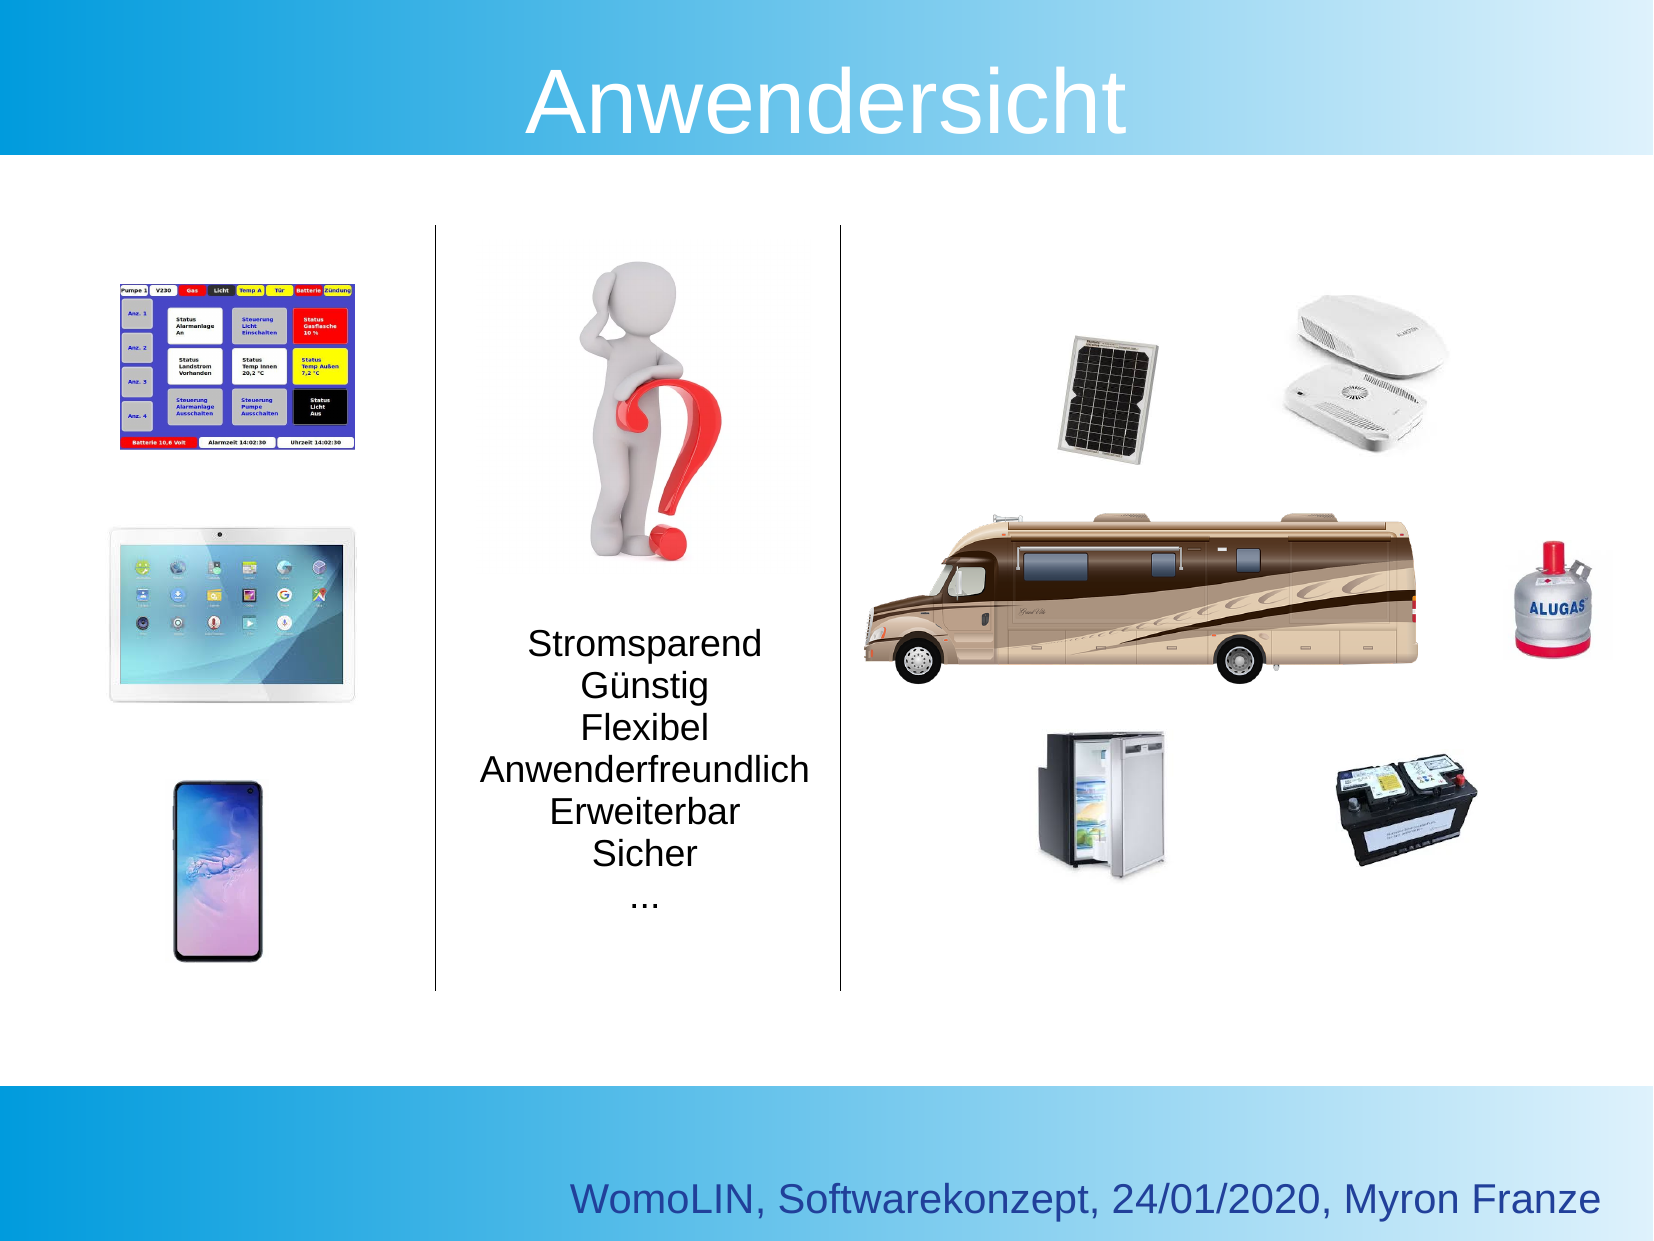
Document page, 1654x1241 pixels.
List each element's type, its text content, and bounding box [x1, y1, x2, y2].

picture [105, 524, 360, 706]
picture [1493, 540, 1613, 661]
picture [864, 273, 1466, 886]
picture [165, 779, 269, 964]
title Anwendersicht [82, 49, 1571, 155]
picture [476, 239, 811, 574]
text_box Stromsparend Günstig Flexibel Anwenderfreundlich Erweiterbar Sicher ... [465, 615, 825, 924]
picture [1335, 749, 1478, 874]
text_box WomoLIN, Softwarekonzept, 24/01/2020, Myron Franze [555, 1168, 1645, 1241]
picture [120, 284, 355, 451]
